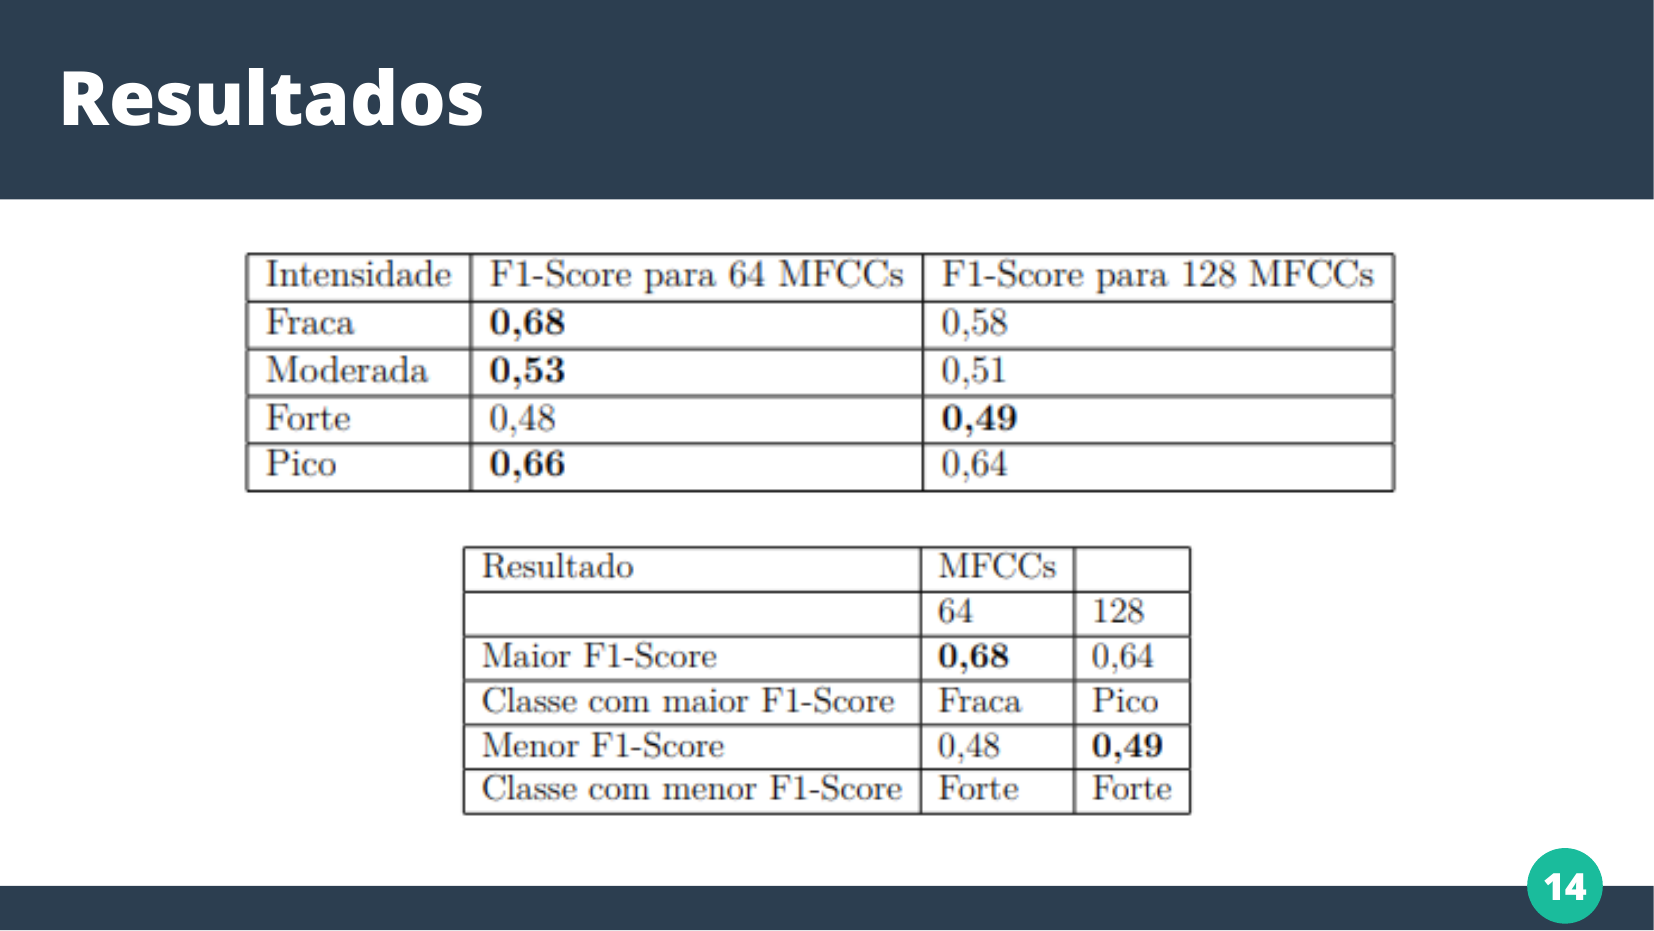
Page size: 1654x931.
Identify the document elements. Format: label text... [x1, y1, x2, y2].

picture [236, 239, 1418, 505]
title Resultados [59, 37, 1595, 156]
picture [450, 531, 1203, 827]
